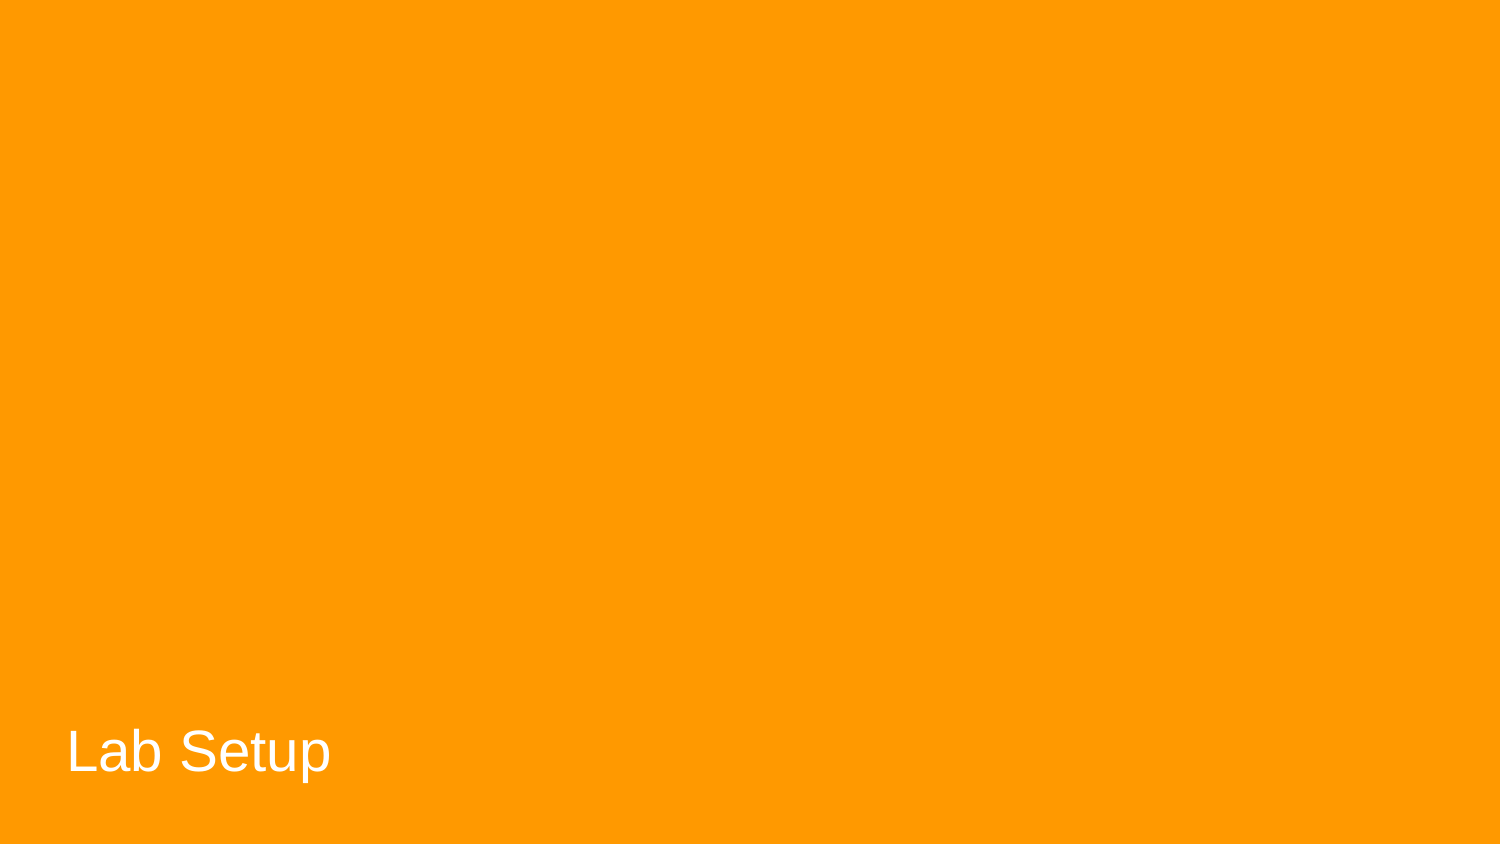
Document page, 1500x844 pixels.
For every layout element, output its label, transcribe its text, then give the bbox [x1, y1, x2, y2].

title Lab Setup [51, 698, 1449, 792]
